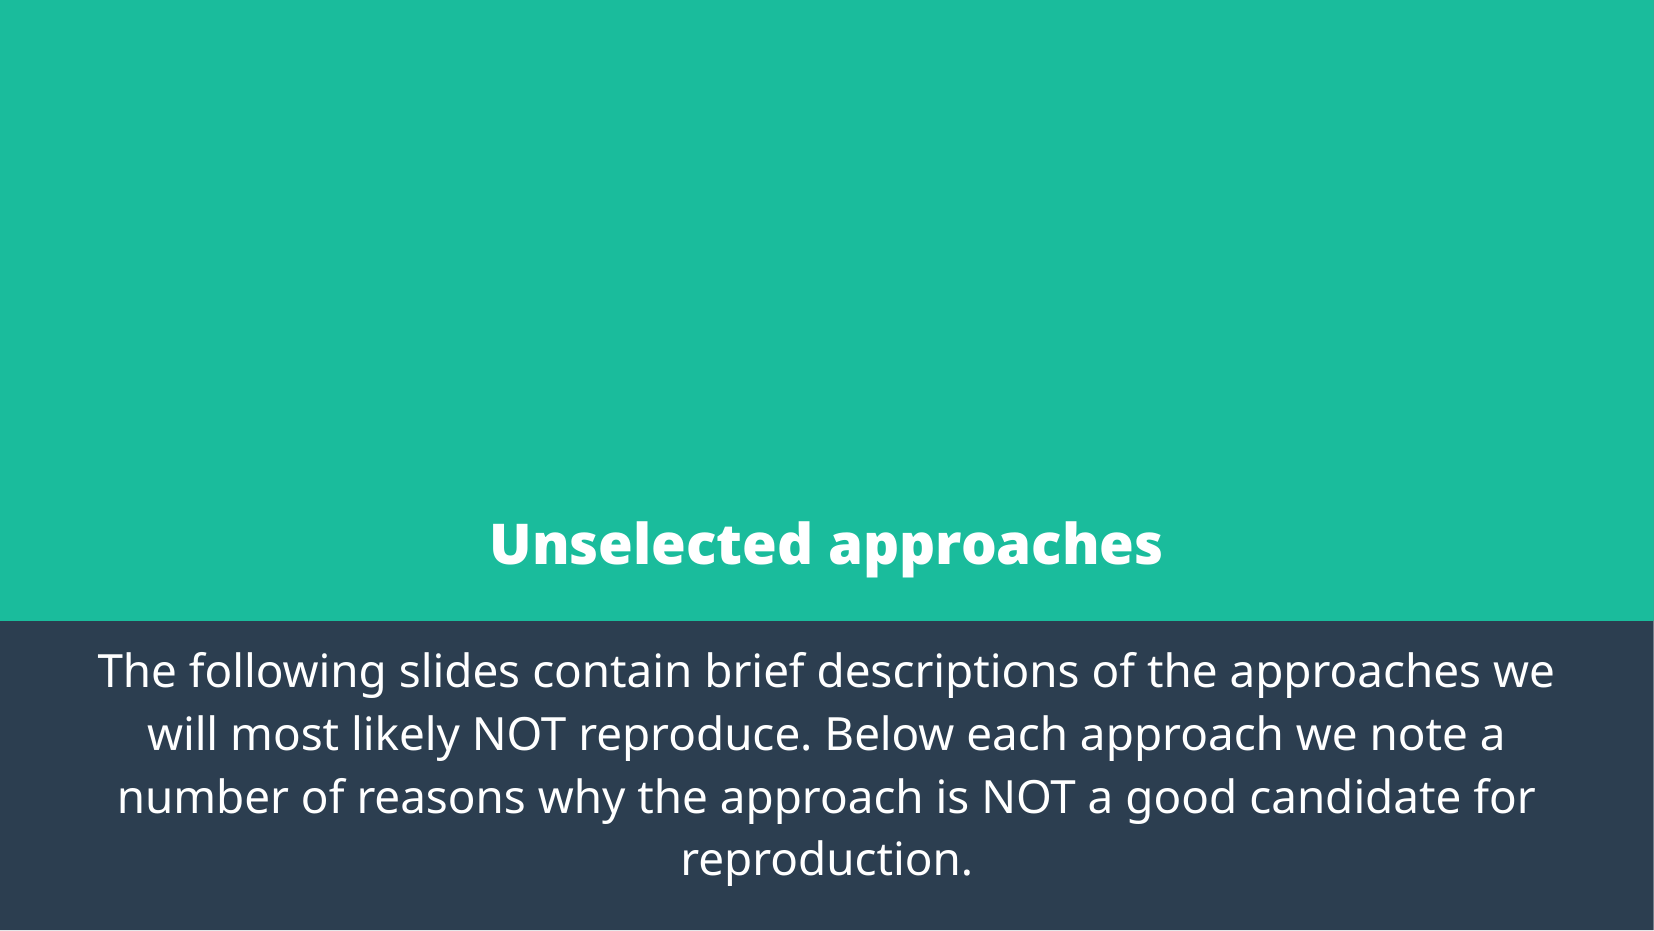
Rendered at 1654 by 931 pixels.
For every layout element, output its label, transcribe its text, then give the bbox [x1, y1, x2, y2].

subtitle The following slides contain brief descriptions of the approaches we will most likely NOT reproduce. Below each approach we note a number of reasons why the approach is NOT a good candidate for reproduction. [59, 642, 1595, 886]
title Unselected approaches [59, 465, 1595, 583]
